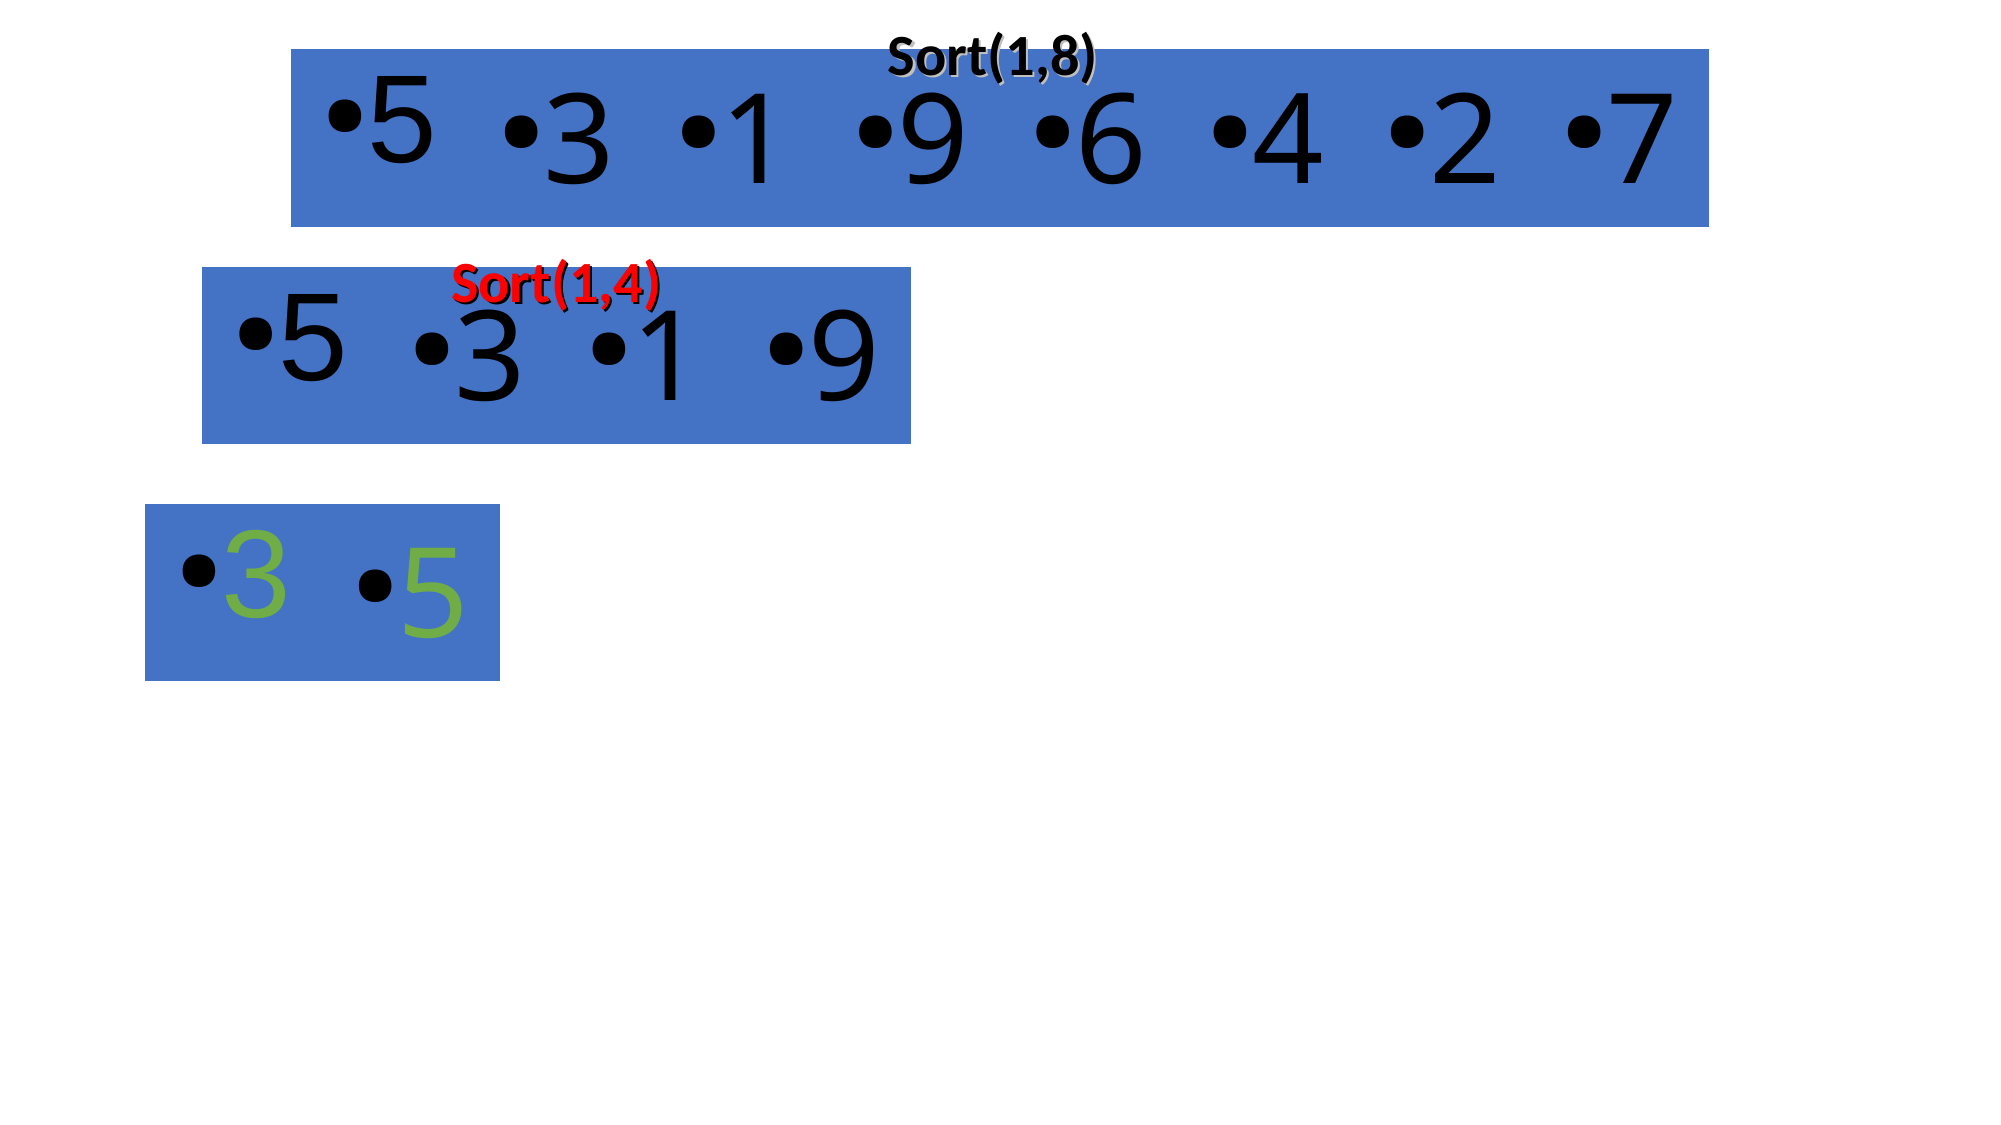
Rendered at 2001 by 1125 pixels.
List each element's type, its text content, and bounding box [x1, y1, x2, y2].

table_header 3 [145, 504, 323, 681]
table_header 1 [646, 49, 823, 227]
table_header 6 [1093, 136, 1130, 175]
table_header 7 [1531, 49, 1709, 227]
table_header 4 [1177, 49, 1354, 227]
table_header 5 [291, 49, 468, 227]
text_box Sort(1,8) [873, 9, 1113, 94]
table_header 6 [1000, 49, 1177, 227]
table_header 5 [202, 267, 379, 444]
table_header 1 [556, 267, 733, 444]
table_header 9 [733, 267, 911, 444]
table_header 3 [379, 267, 556, 444]
table_header 5 [323, 504, 500, 681]
table_header 2 [1354, 49, 1531, 227]
table_header 9 [823, 49, 1000, 227]
table_header 3 [468, 49, 646, 227]
text_box Sort(1,4) [436, 236, 677, 321]
table_header 9 [914, 102, 951, 141]
